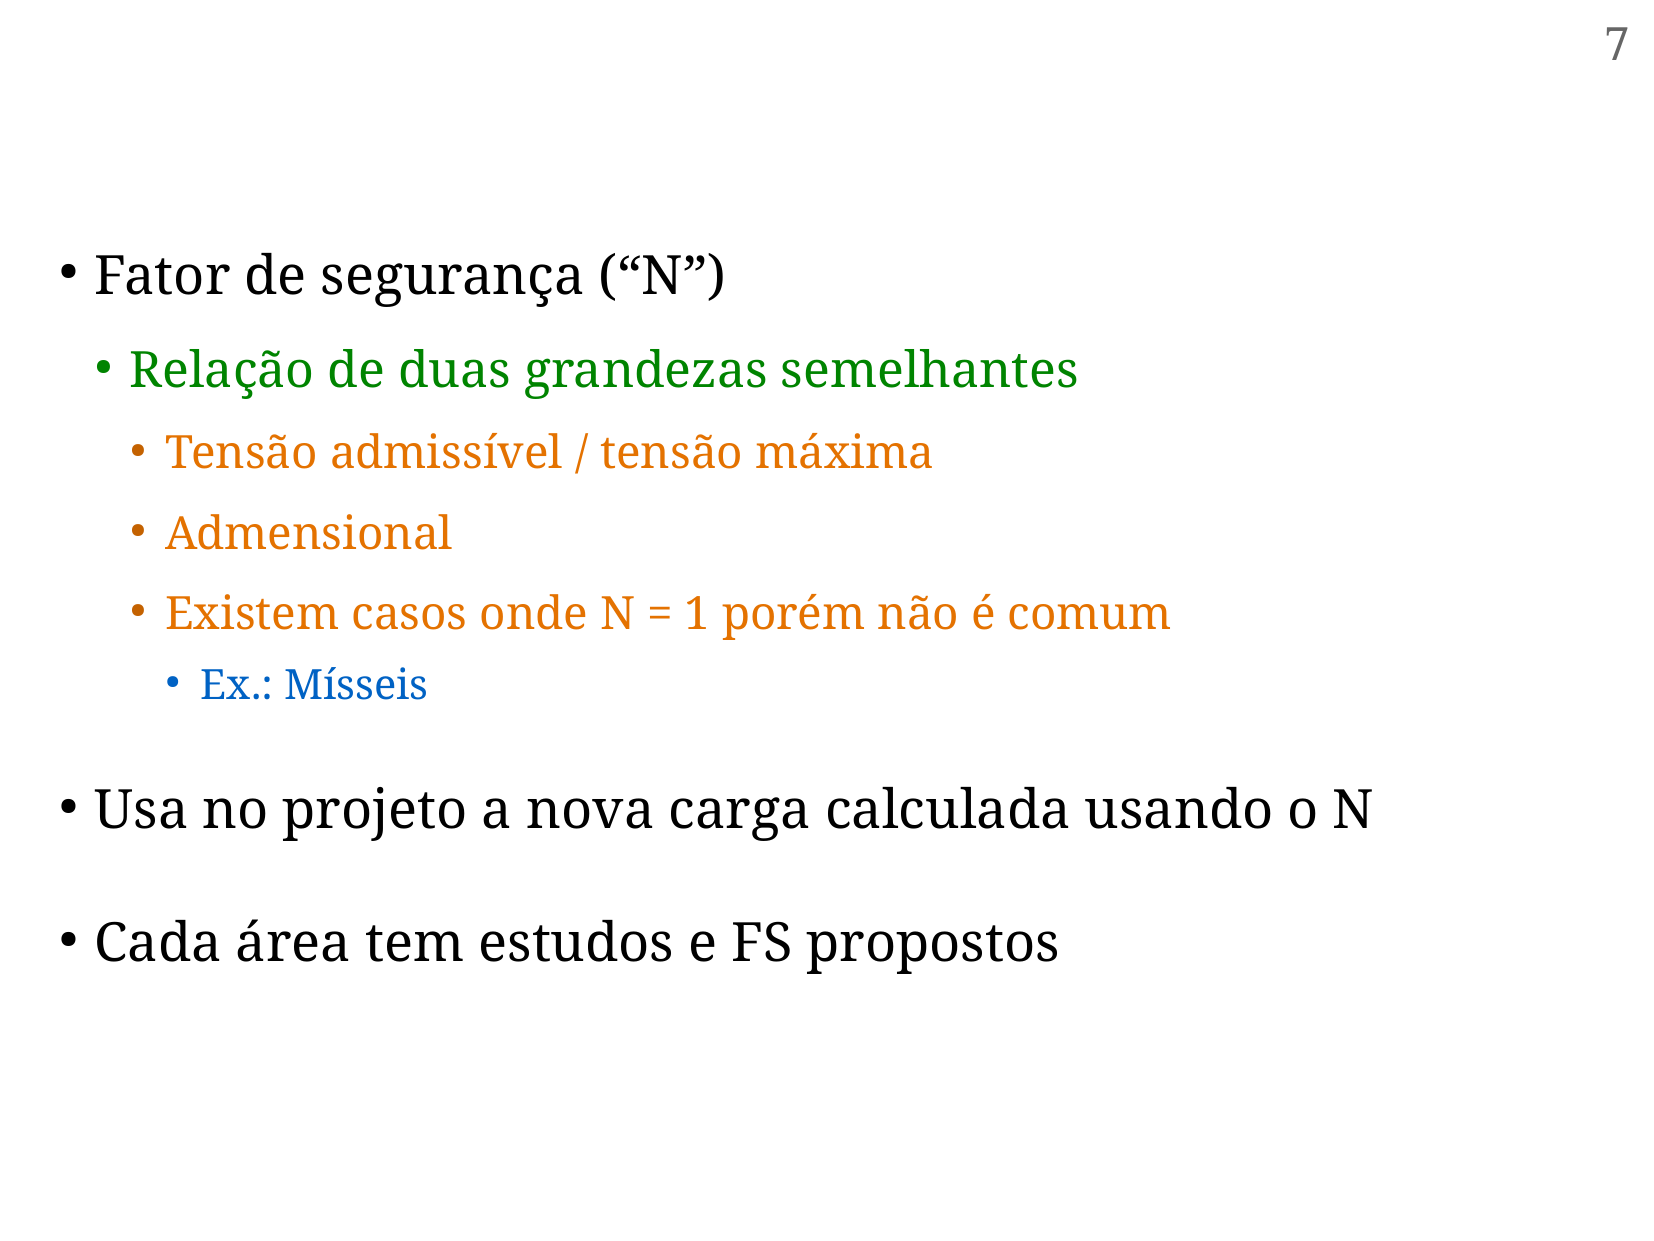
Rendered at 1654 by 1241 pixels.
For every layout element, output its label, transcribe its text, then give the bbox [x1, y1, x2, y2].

list Fator de segurança (“N”) Relação de duas grandezas semelhantes Tensão admissível / tensão máxima Admensional Existem casos onde N = 1 porém não é comum Ex.: Mísseis Usa no projeto a nova carga calculada usando o N Cada área tem estudos e FS propostos [59, 236, 1595, 1211]
